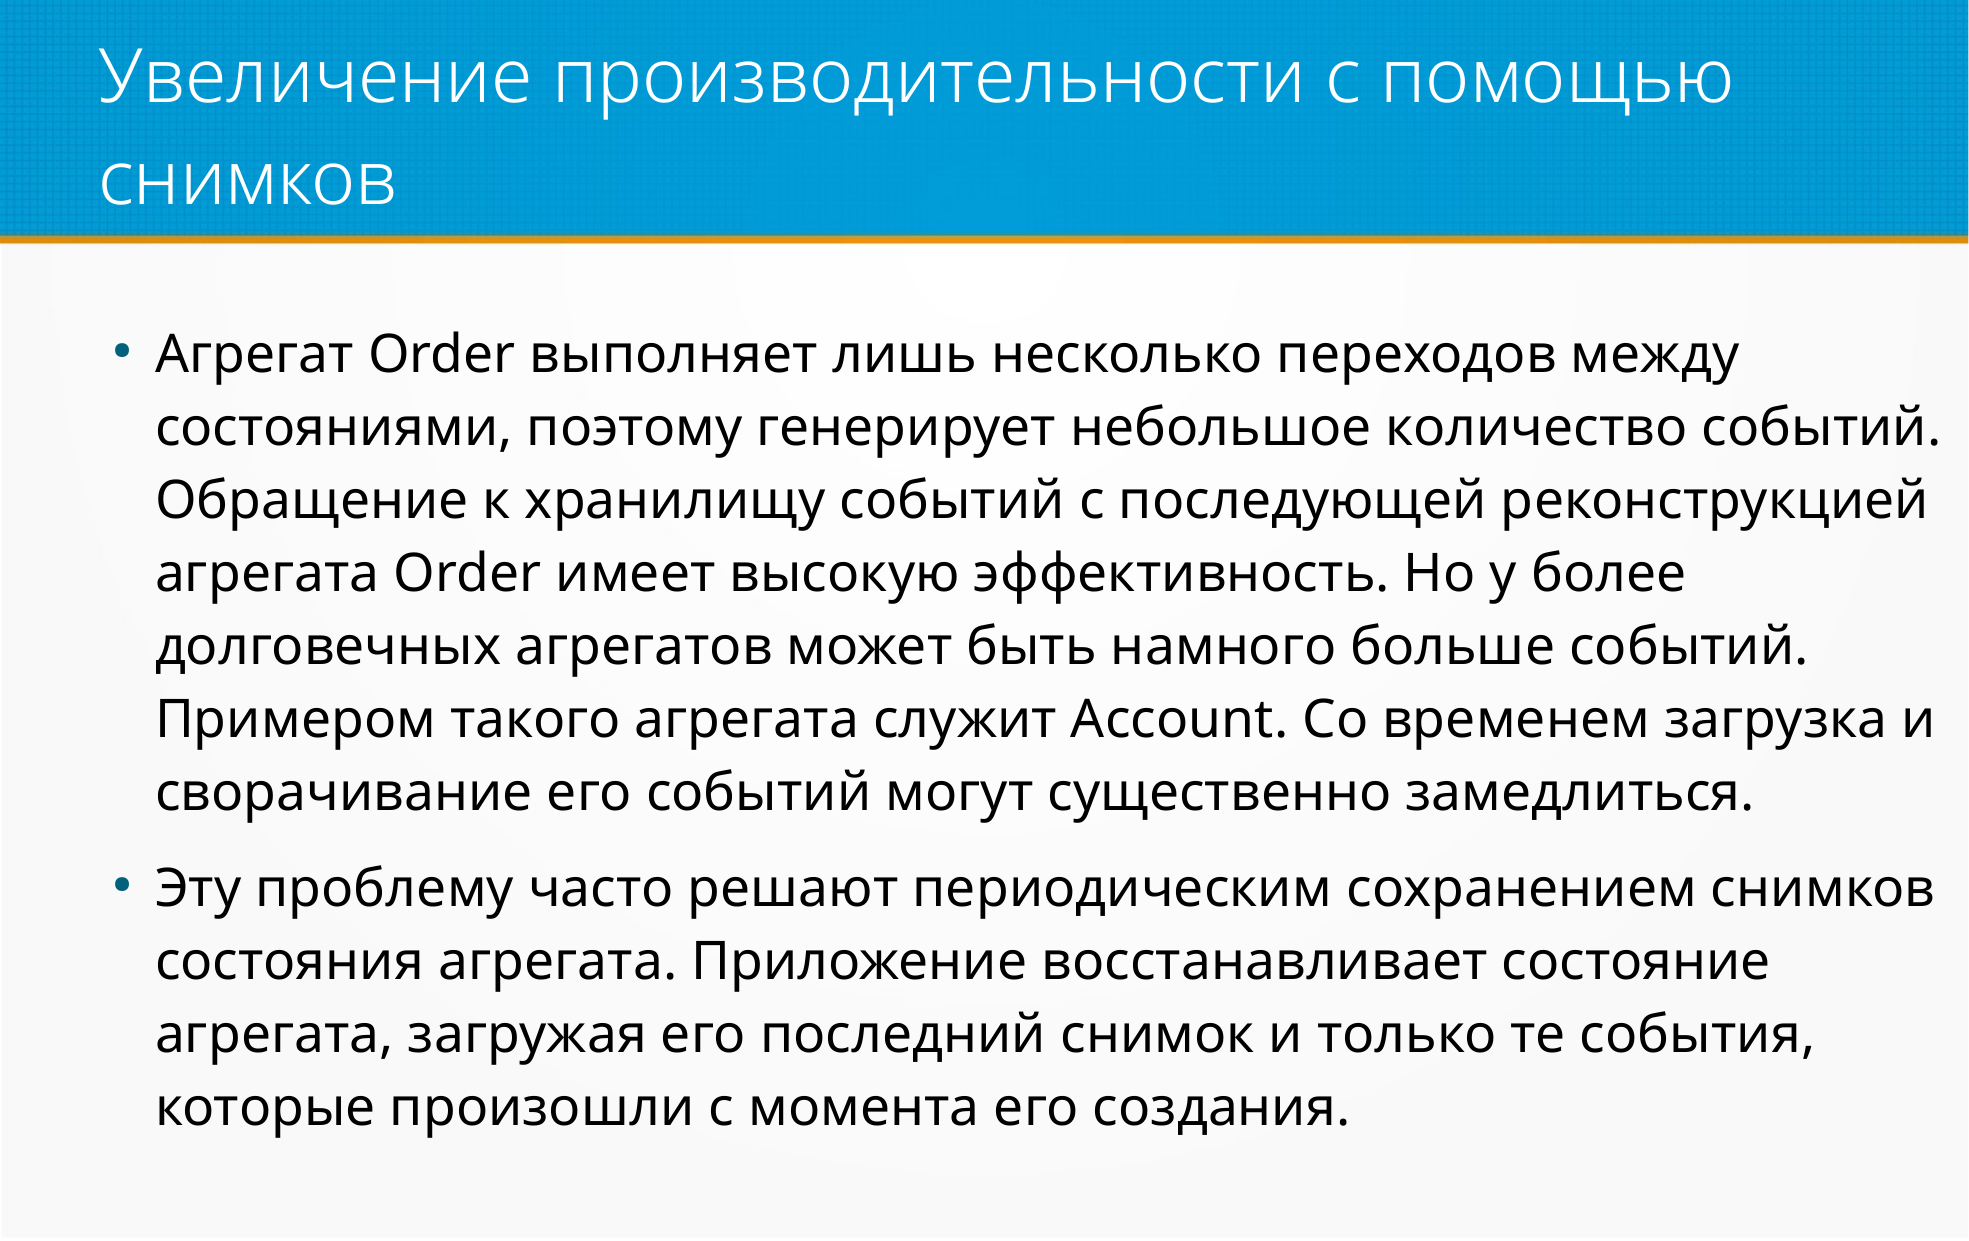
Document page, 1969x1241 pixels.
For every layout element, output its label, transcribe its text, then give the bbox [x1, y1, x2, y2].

picture [0, 233, 1969, 1241]
title Увеличение производительности с помощью снимков [98, 19, 1870, 227]
list Агрегат Order выполняет лишь несколько переходов между состояниями, поэтому генерирует небольшое количество событий. Обращение к хранилищу событий с последующей реконструкцией агрегата Order имеет высокую эффективность. Но у более долговечных агрегатов может быть намного больше событий. Примером такого агрегата служит Account. Со временем загрузка и сворачивание его событий могут существенно замедлиться. Эту проблему часто решают периодическим сохранением снимков состояния агрегата. Приложение восстанавливает состояние агрегата, загружая его последний снимок и только те события, которые произошли с момента его создания. [98, 315, 1949, 1205]
